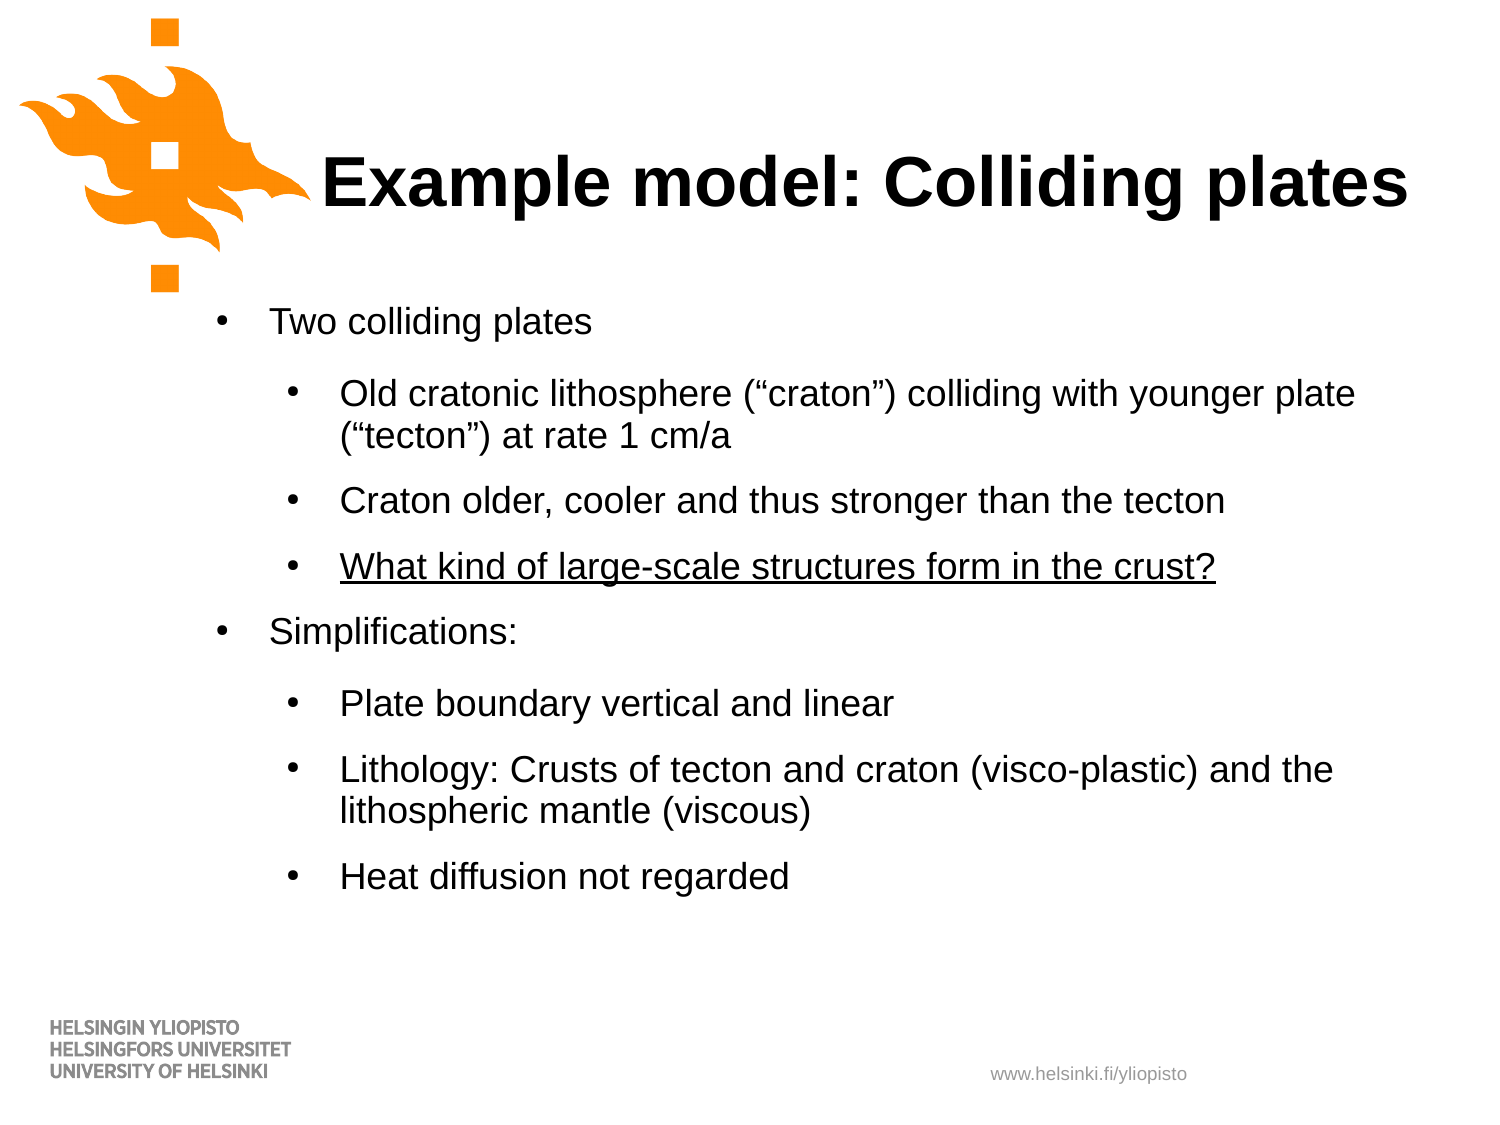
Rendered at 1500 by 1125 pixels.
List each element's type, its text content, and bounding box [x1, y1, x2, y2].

picture [32, 1001, 309, 1096]
title Example model: Colliding plates [321, 87, 1447, 276]
list Two colliding plates Old cratonic lithosphere (“craton”) colliding with younger plate (“tecton”) at rate 1 cm/a Craton older, cooler and thus stronger than the tecton What kind of large-scale structures form in the crust? Simplifications: Plate boundary vertical and linear Lithology: Crusts of tecton and craton (visco-plastic) and the lithospheric mantle (viscous) Heat diffusion not regarded [197, 300, 1447, 1006]
picture [0, 0, 337, 318]
